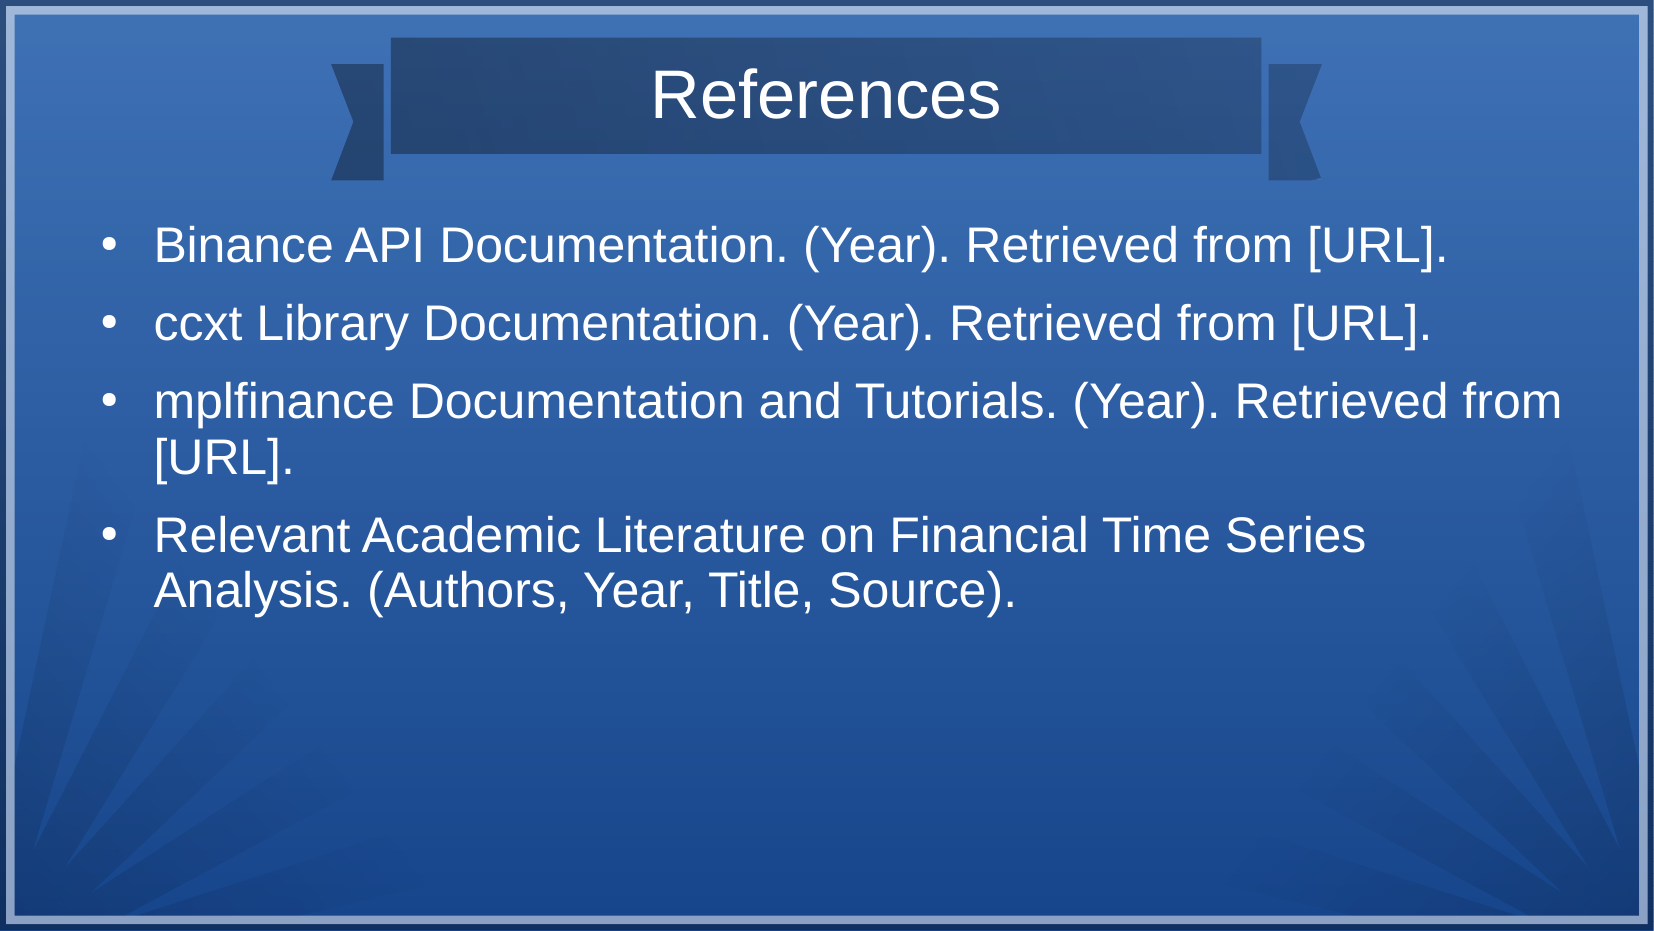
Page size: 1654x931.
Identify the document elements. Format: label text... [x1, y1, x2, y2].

list Binance API Documentation. (Year). Retrieved from [URL]. ccxt Library Documentation. (Year). Retrieved from [URL]. mplfinance Documentation and Tutorials. (Year). Retrieved from [URL]. Relevant Academic Literature on Financial Time Series Analysis. (Authors, Year, Title, Source). [82, 217, 1571, 758]
title References [389, 35, 1264, 154]
